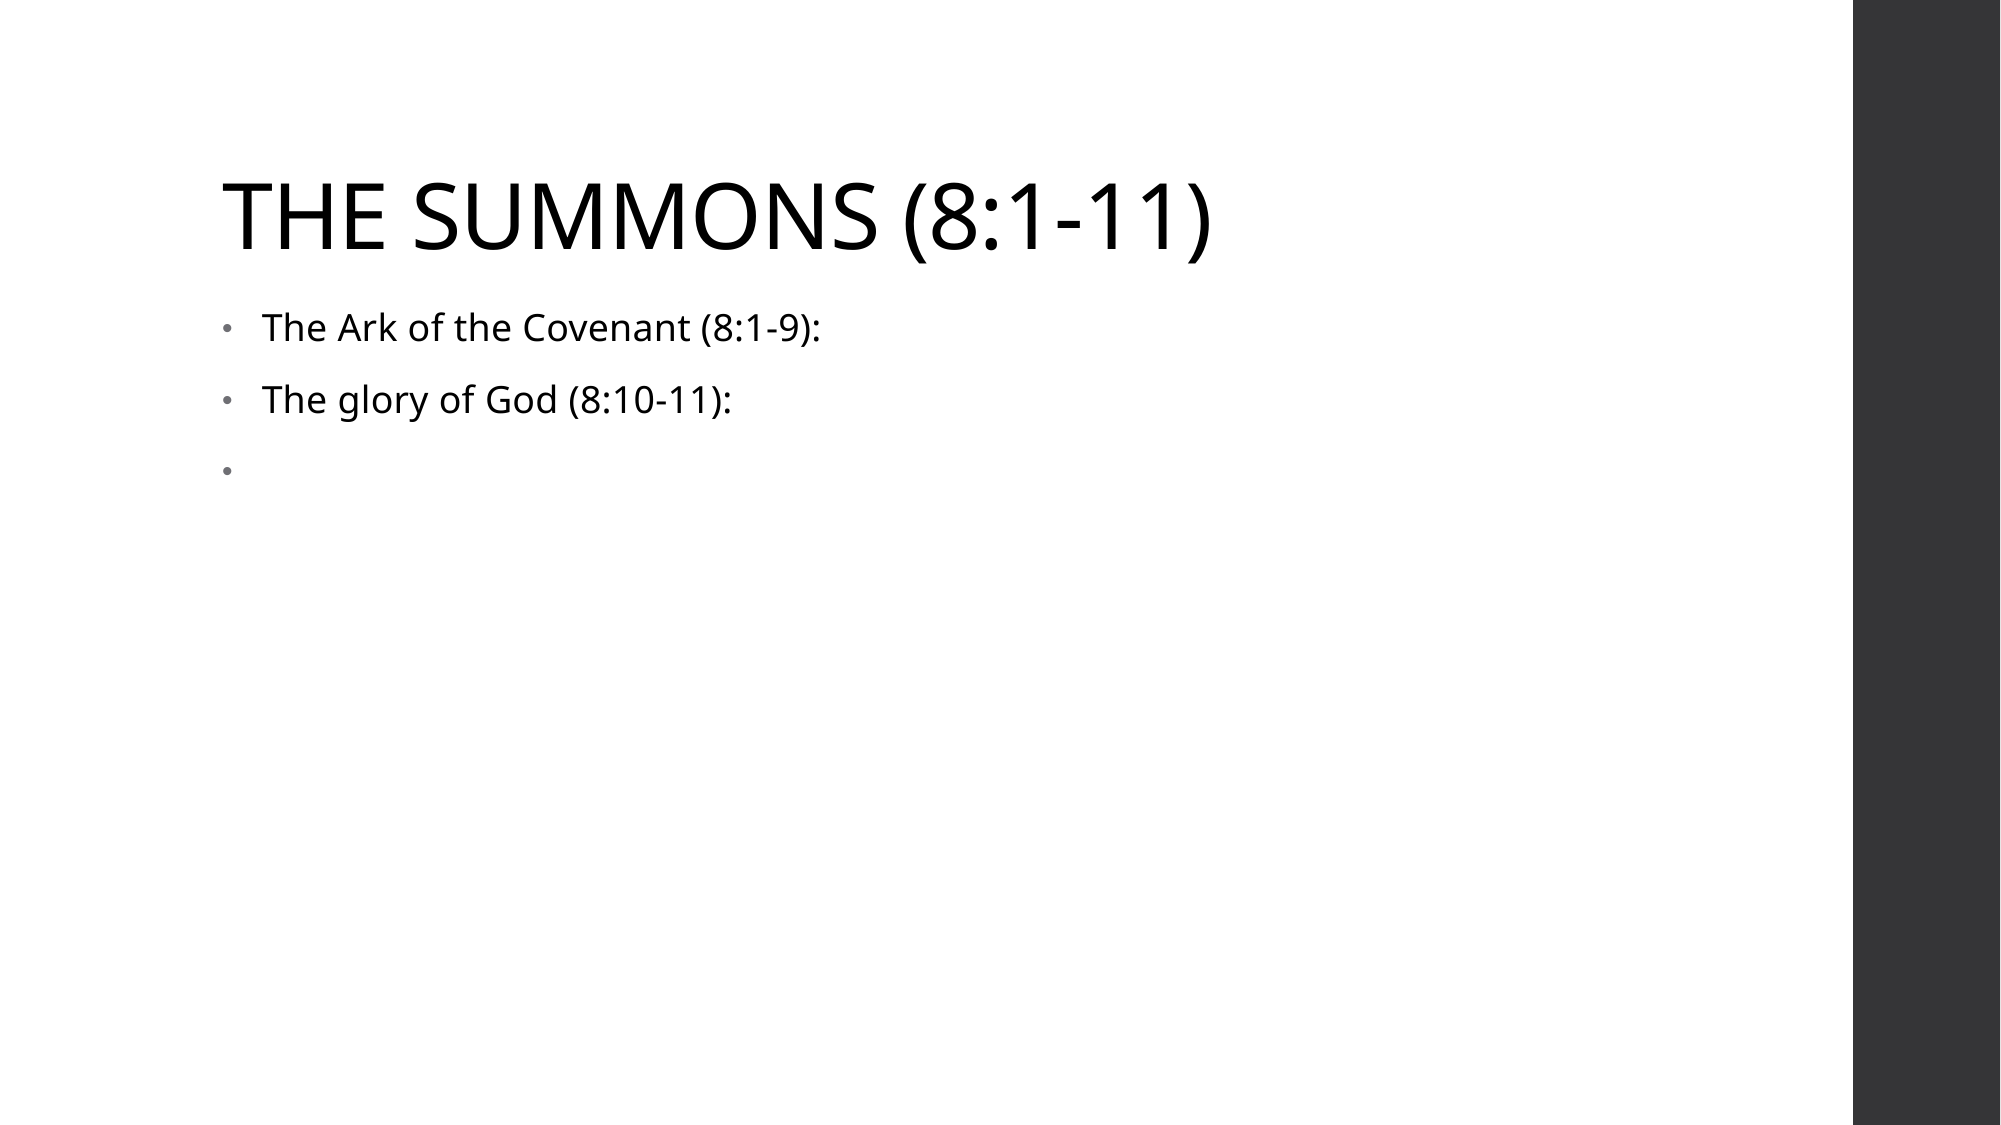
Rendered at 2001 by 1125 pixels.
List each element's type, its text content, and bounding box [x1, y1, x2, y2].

list The Ark of the Covenant (8:1-9): The glory of God (8:10-11): [206, 299, 1617, 1014]
title THE SUMMONS (8:1-11) [206, 60, 1797, 278]
